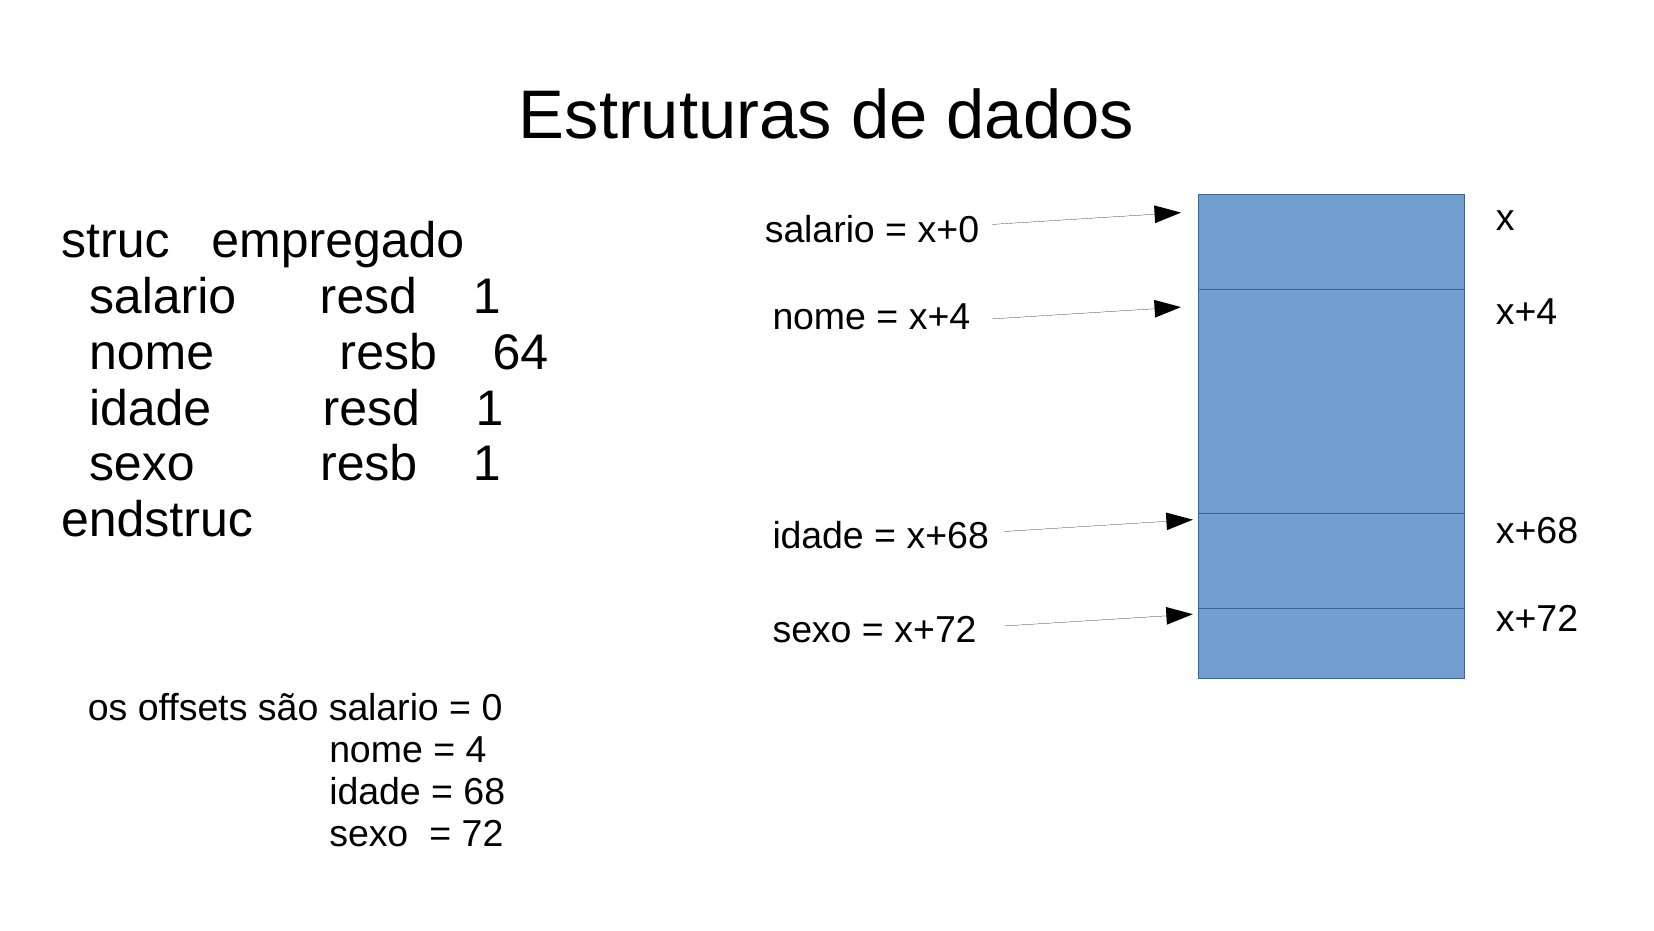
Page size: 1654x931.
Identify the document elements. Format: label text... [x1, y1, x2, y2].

text_box x+68 [1470, 501, 1595, 562]
title Estruturas de dados [82, 37, 1571, 193]
text_box x [1470, 188, 1565, 249]
text_box x+72 [1470, 590, 1595, 650]
text_box salario = x+0 [749, 200, 1040, 272]
text_box os offsets são salario = 0 nome = 4 idade = 68 sexo = 72 [62, 679, 591, 863]
text_box [1198, 194, 1465, 668]
text_box struc empregado salario resd 1 nome resb 64 idade resd 1 sexo resb 1 endstruc [47, 212, 638, 603]
text_box idade = x+68 [757, 506, 1087, 573]
text_box nome = x+4 [757, 288, 1087, 355]
text_box sexo = x+72 [757, 601, 1087, 668]
text_box x+4 [1470, 283, 1595, 343]
